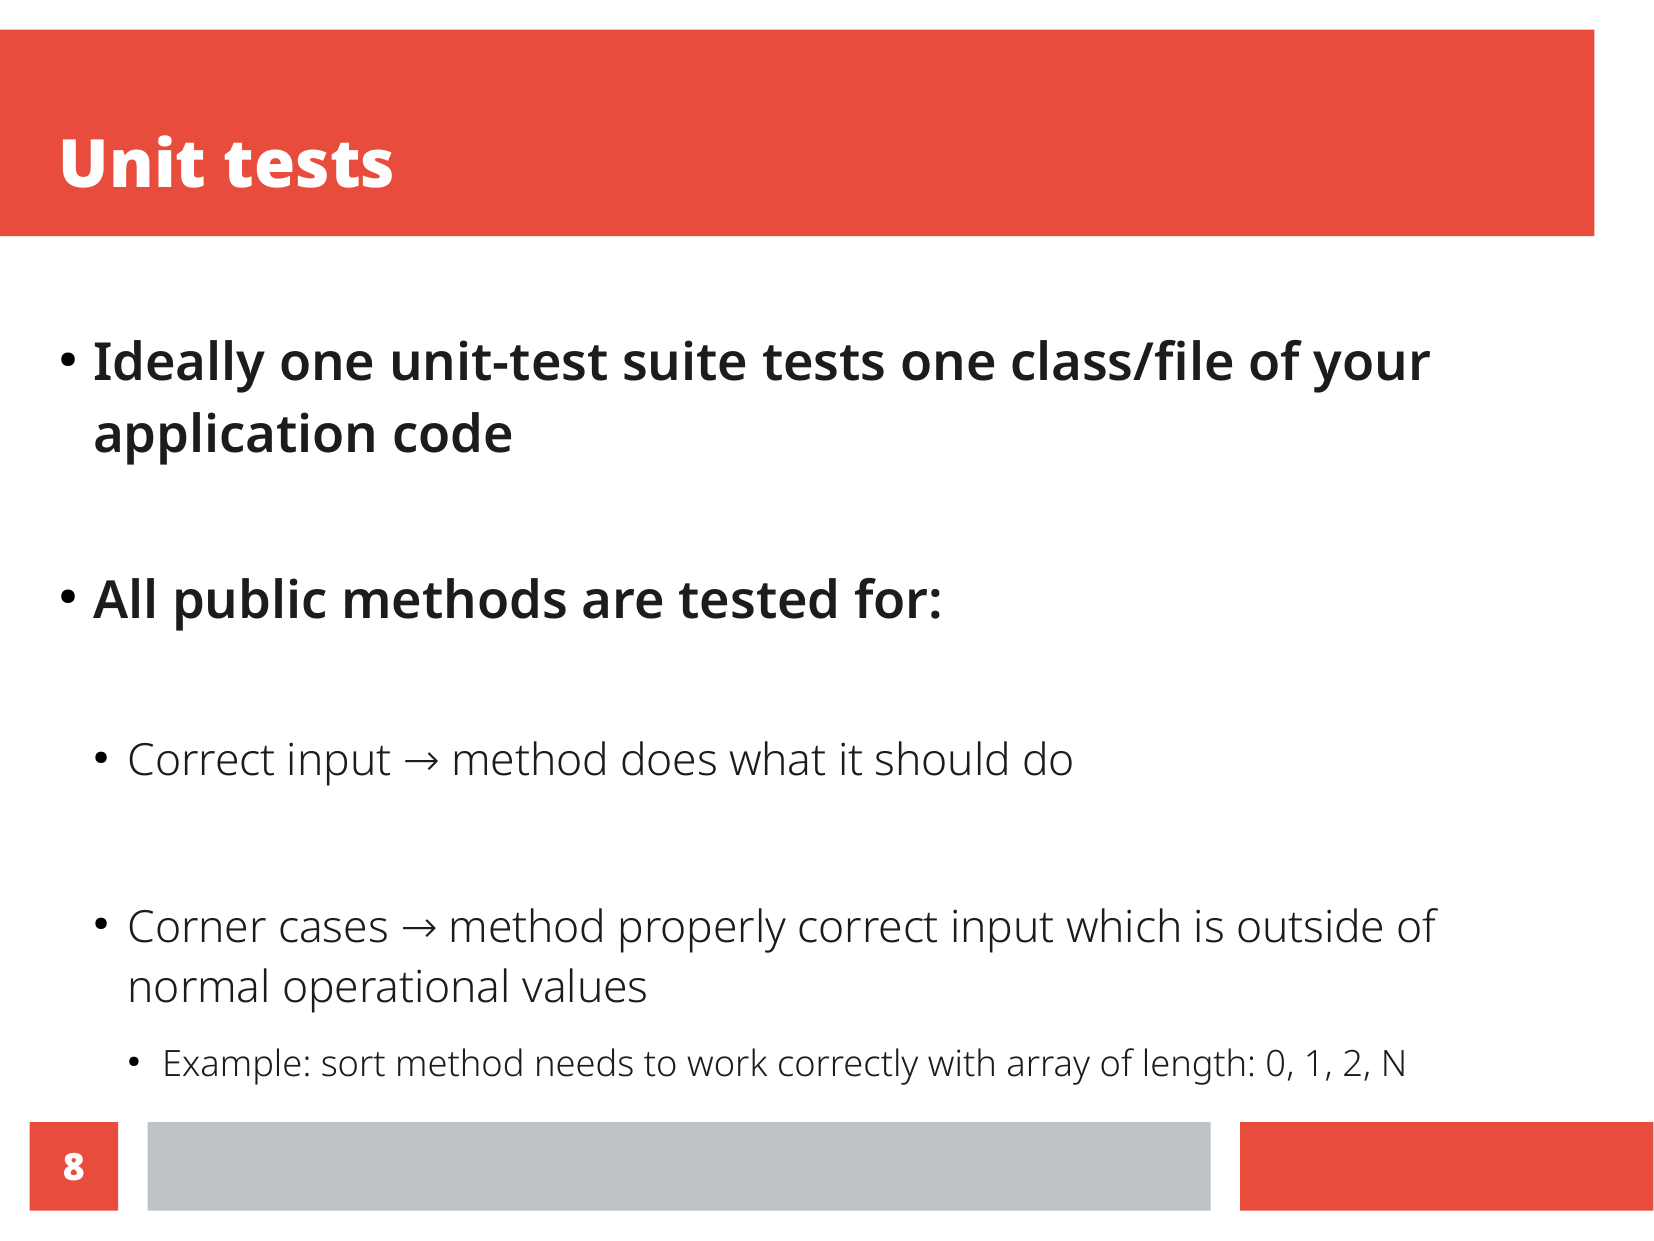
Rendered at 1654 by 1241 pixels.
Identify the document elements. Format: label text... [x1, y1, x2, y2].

title Unit tests [59, 59, 1595, 207]
list Ideally one unit-test suite tests one class/file of your application code All public methods are tested for: Correct input → method does what it should do Corner cases → method properly correct input which is outside of normal operational values Example: sort method needs to work correctly with array of length: 0, 1, 2, N [59, 324, 1565, 1093]
